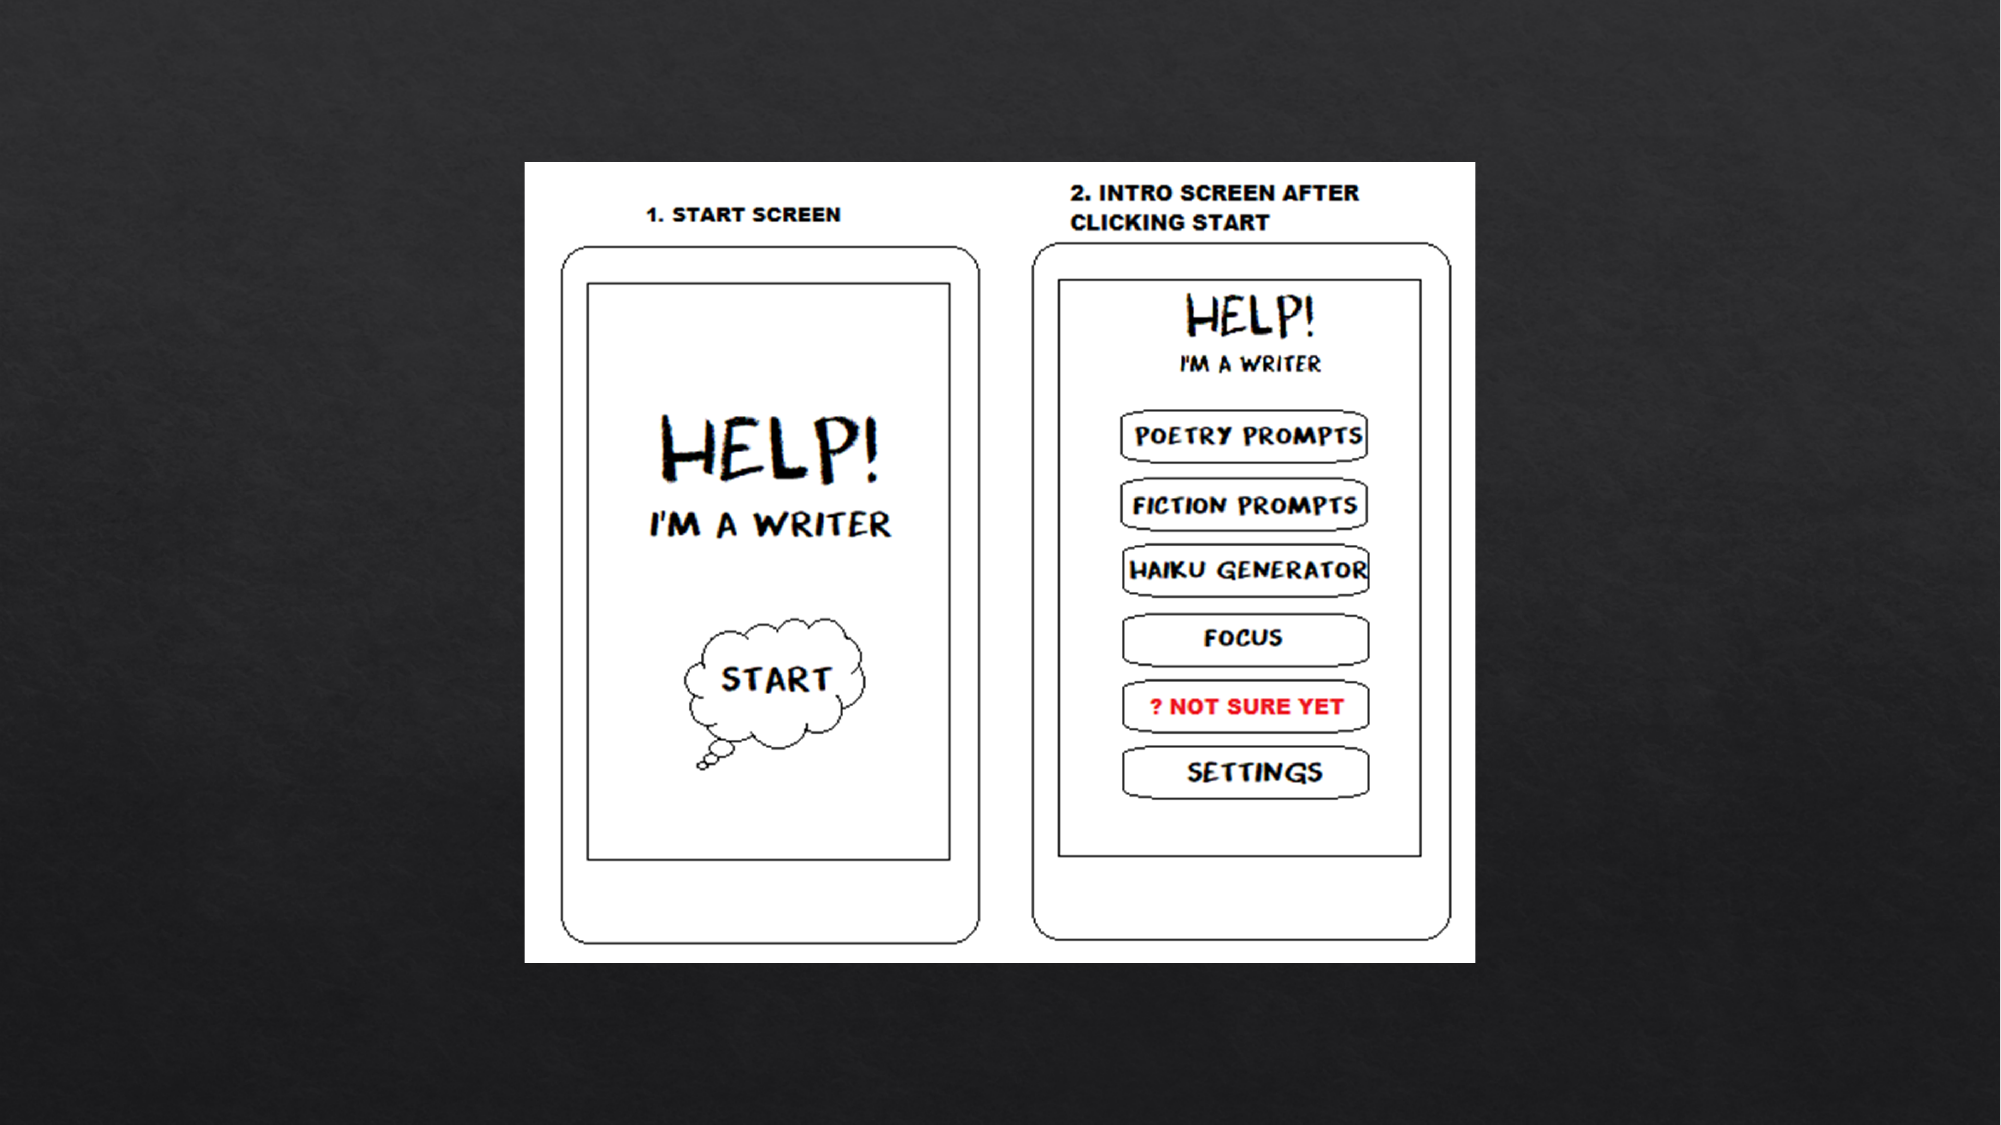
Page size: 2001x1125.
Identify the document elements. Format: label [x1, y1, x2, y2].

picture [524, 162, 1476, 963]
